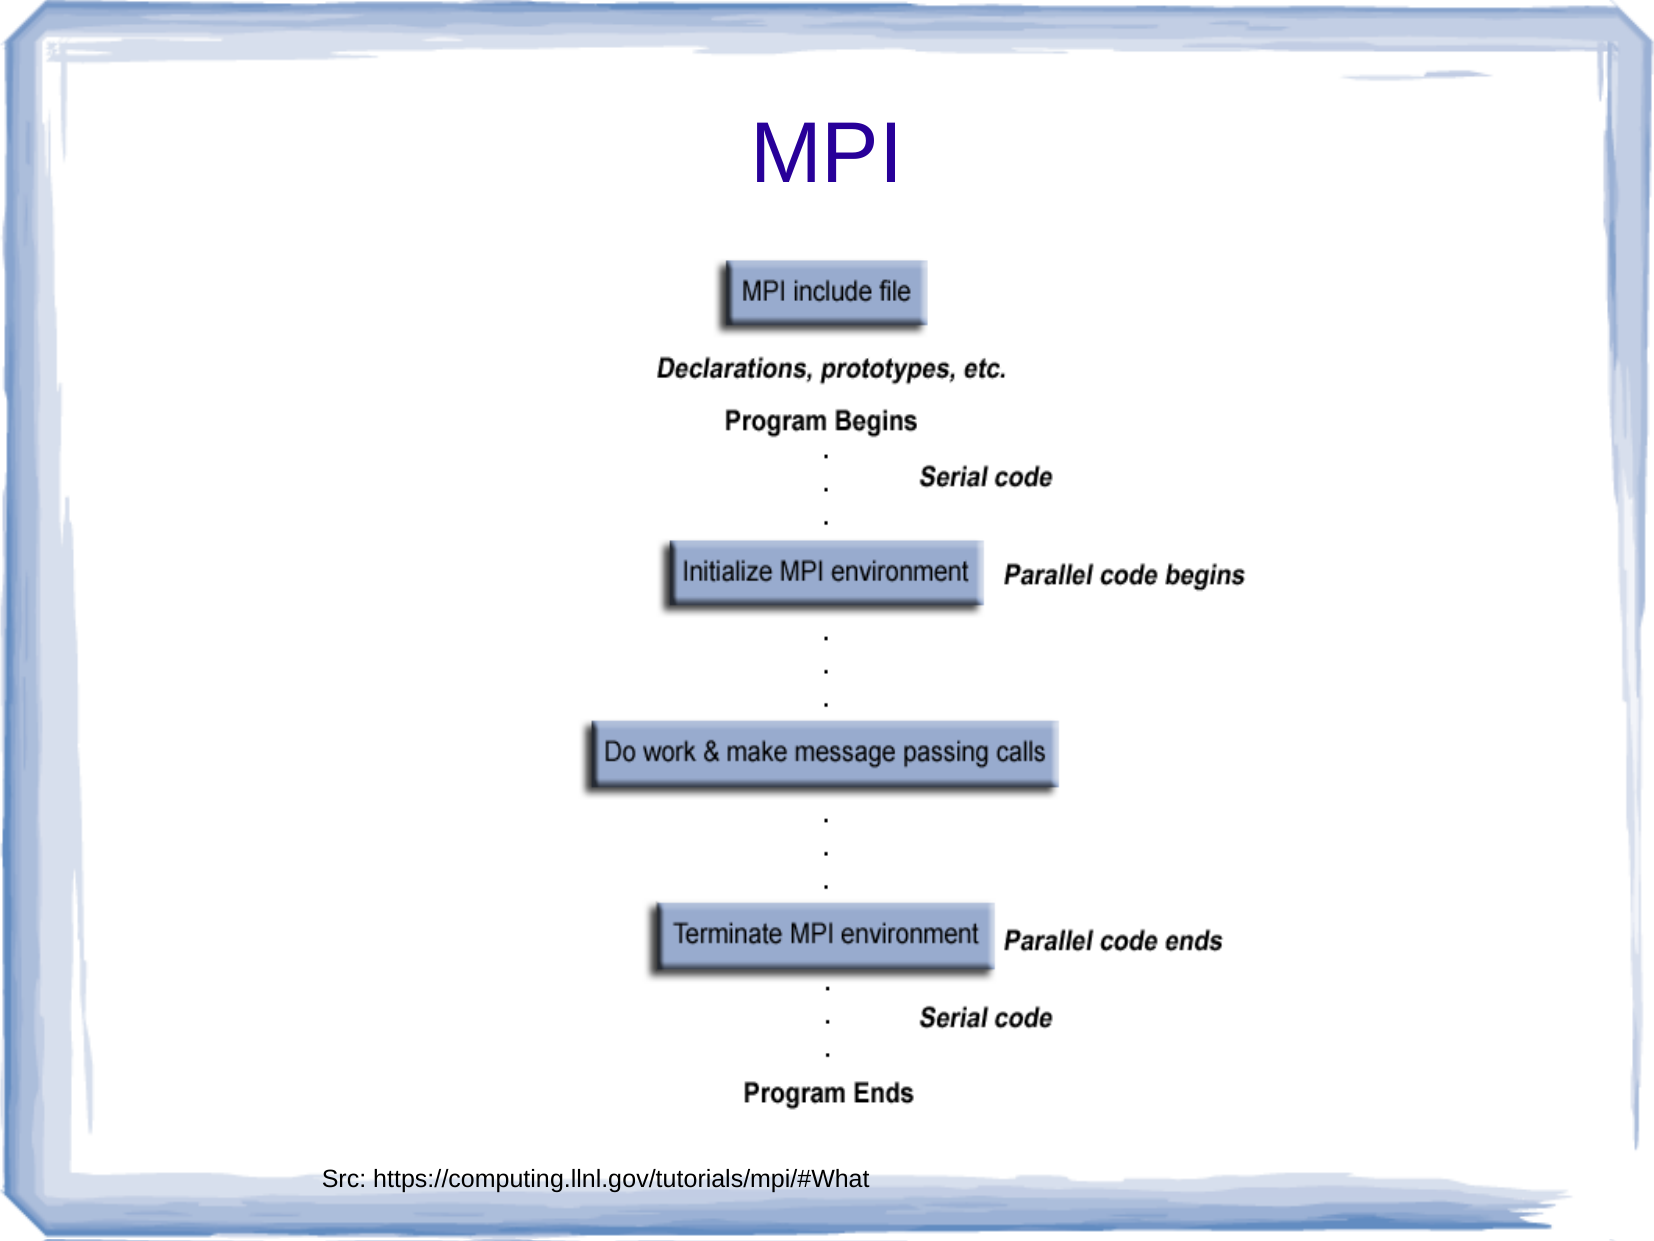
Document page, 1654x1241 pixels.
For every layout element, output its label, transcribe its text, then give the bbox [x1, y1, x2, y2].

text_box Src: https://computing.llnl.gov/tutorials/mpi/#What [307, 1157, 1205, 1201]
title MPI [82, 49, 1571, 257]
picture [0, 0, 1654, 1241]
